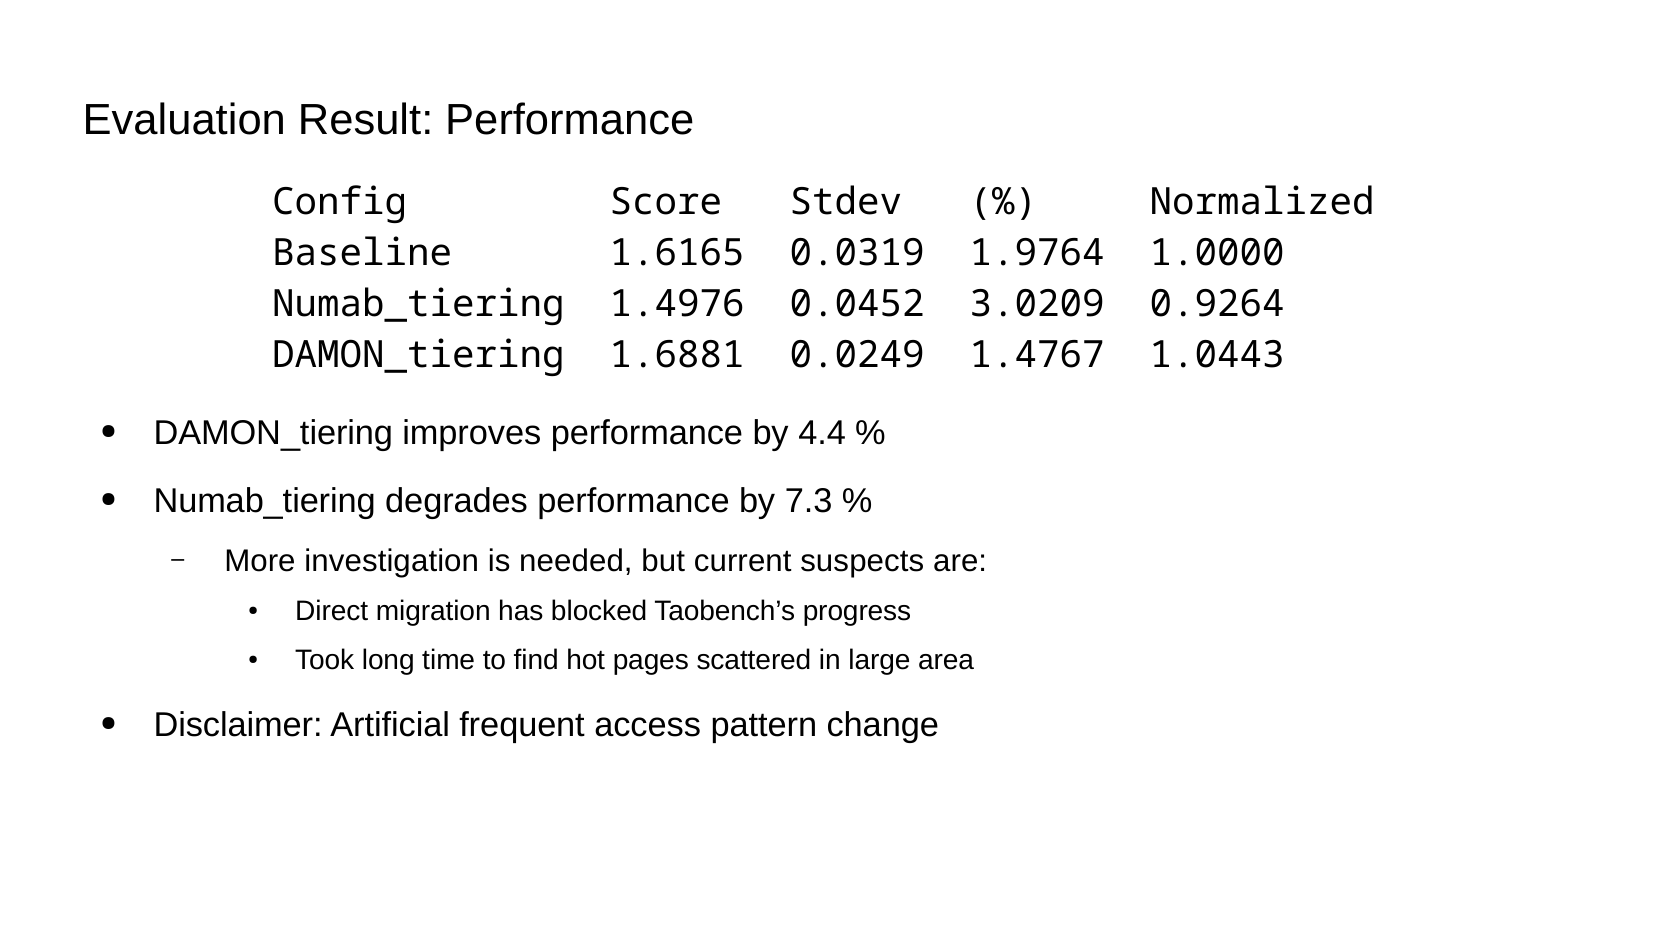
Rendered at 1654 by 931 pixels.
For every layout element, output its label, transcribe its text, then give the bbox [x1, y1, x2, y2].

list DAMON_tiering improves performance by 4.4 % Numab_tiering degrades performance by 7.3 % More investigation is needed, but current suspects are: Direct migration has blocked Taobench’s progress Took long time to find hot pages scattered in large area Disclaimer: Artificial frequent access pattern change [82, 413, 1571, 931]
text_box Config Score Stdev (%) Normalized Baseline 1.6165 0.0319 1.9764 1.0000 Numab_tiering 1.4976 0.0452 3.0209 0.9264 DAMON_tiering 1.6881 0.0249 1.4767 1.0443 [257, 166, 1390, 437]
title Evaluation Result: Performance [82, 81, 1571, 157]
